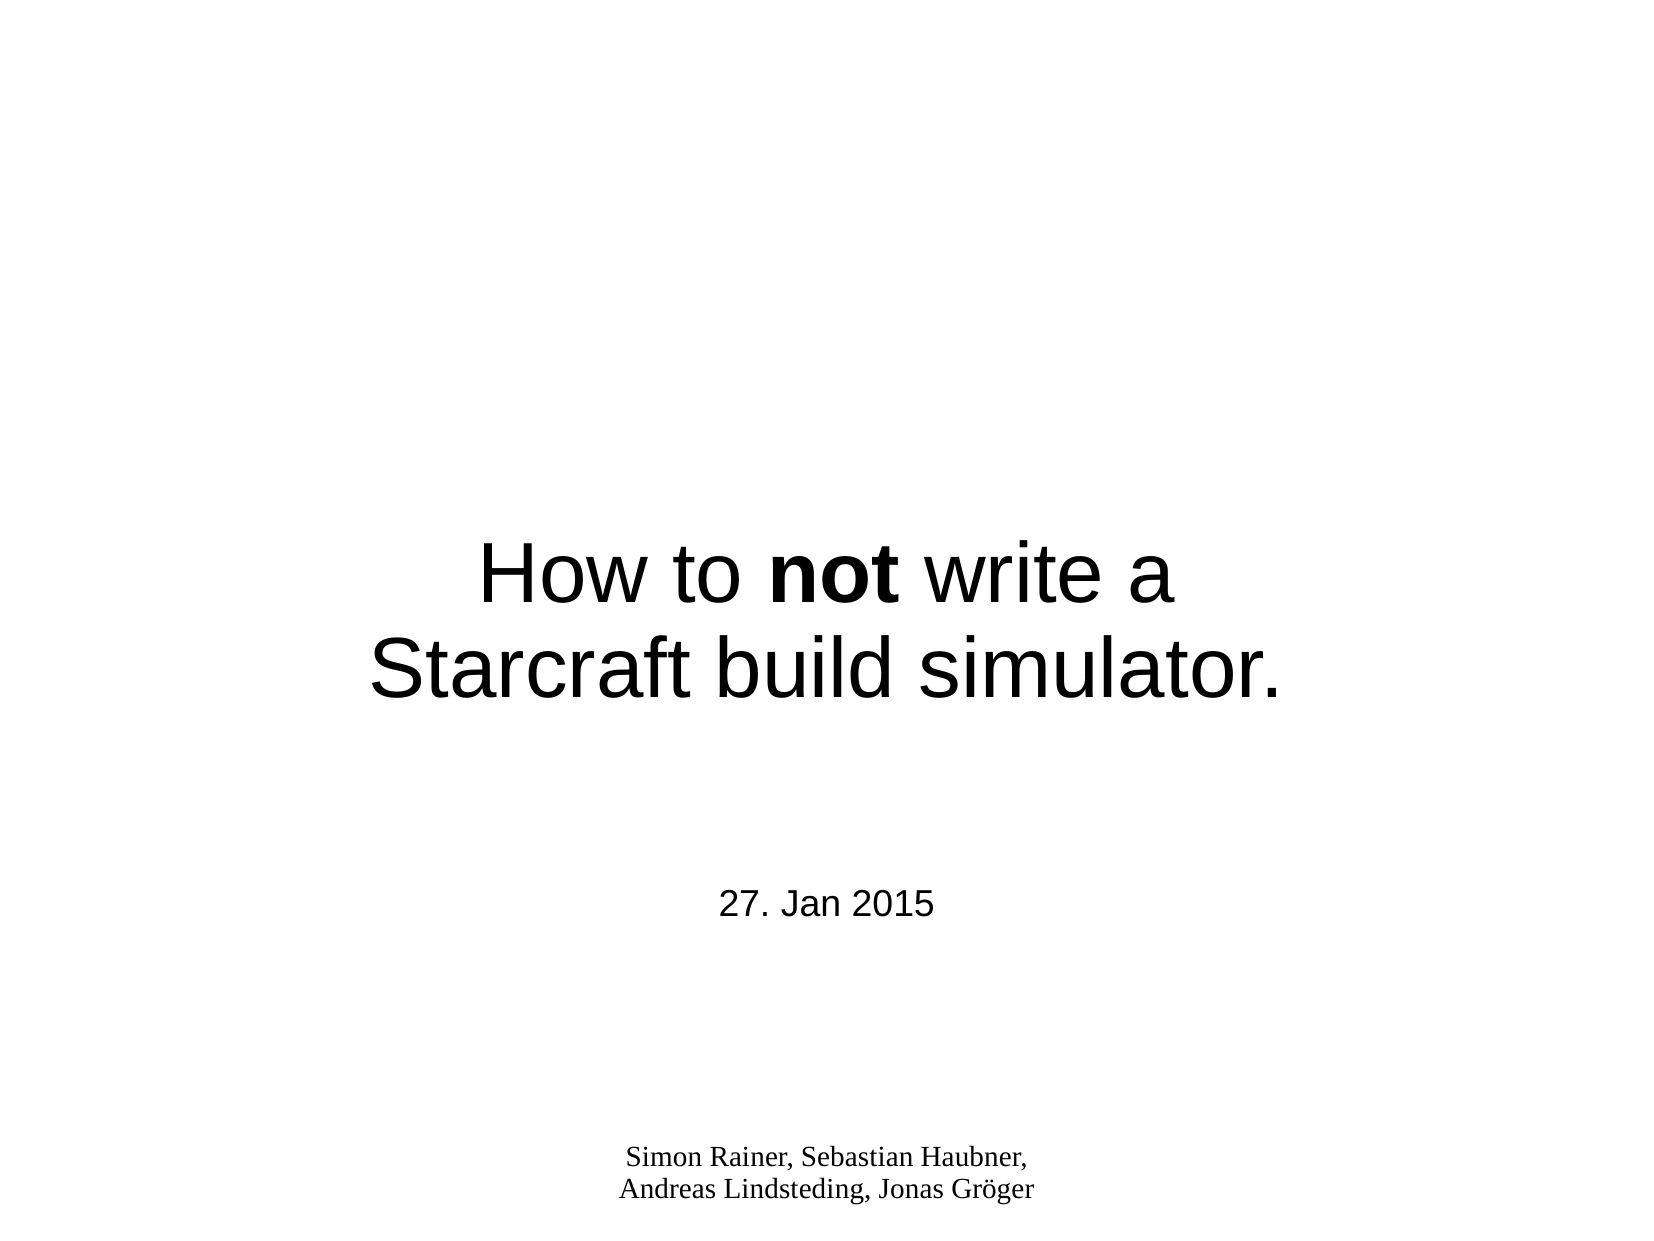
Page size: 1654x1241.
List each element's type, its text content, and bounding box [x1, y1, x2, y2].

text_box 27. Jan 2015 [703, 874, 950, 946]
title How to not write a Starcraft build simulator. [82, 516, 1571, 724]
text_box Simon Rainer, Sebastian Haubner, Andreas Lindsteding, Jonas Gröger [614, 1129, 1040, 1216]
